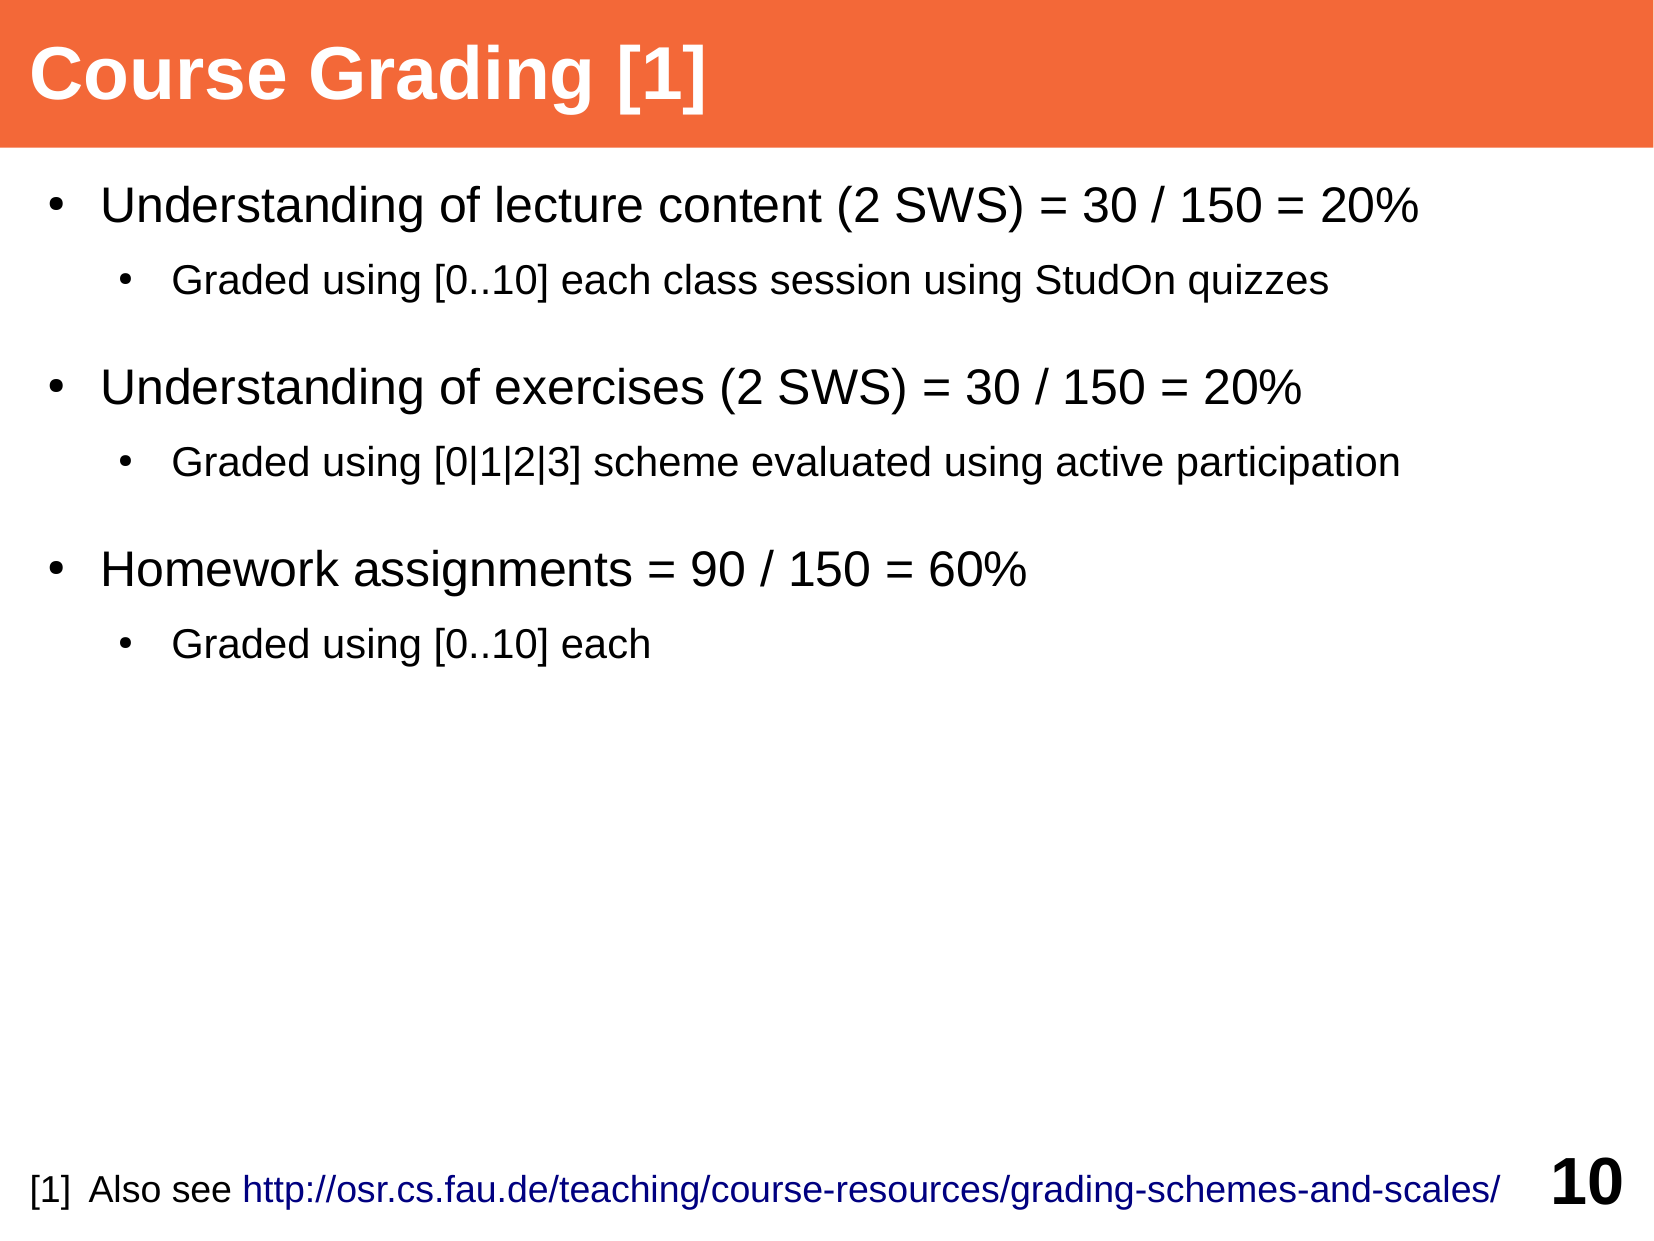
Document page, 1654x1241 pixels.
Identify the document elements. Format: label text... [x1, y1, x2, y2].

text_box [1] Also see http://osr.cs.fau.de/teaching/course-resources/grading-schemes-and-scales/ [0, 1003, 1536, 1241]
list Understanding of lecture content (2 SWS) = 30 / 150 = 20% Graded using [0..10] each class session using StudOn quizzes Understanding of exercises (2 SWS) = 30 / 150 = 20% Graded using [0|1|2|3] scheme evaluated using active participation Homework assignments = 90 / 150 = 60% Graded using [0..10] each [29, 177, 1625, 1063]
title Course Grading [1] [0, 0, 1654, 148]
